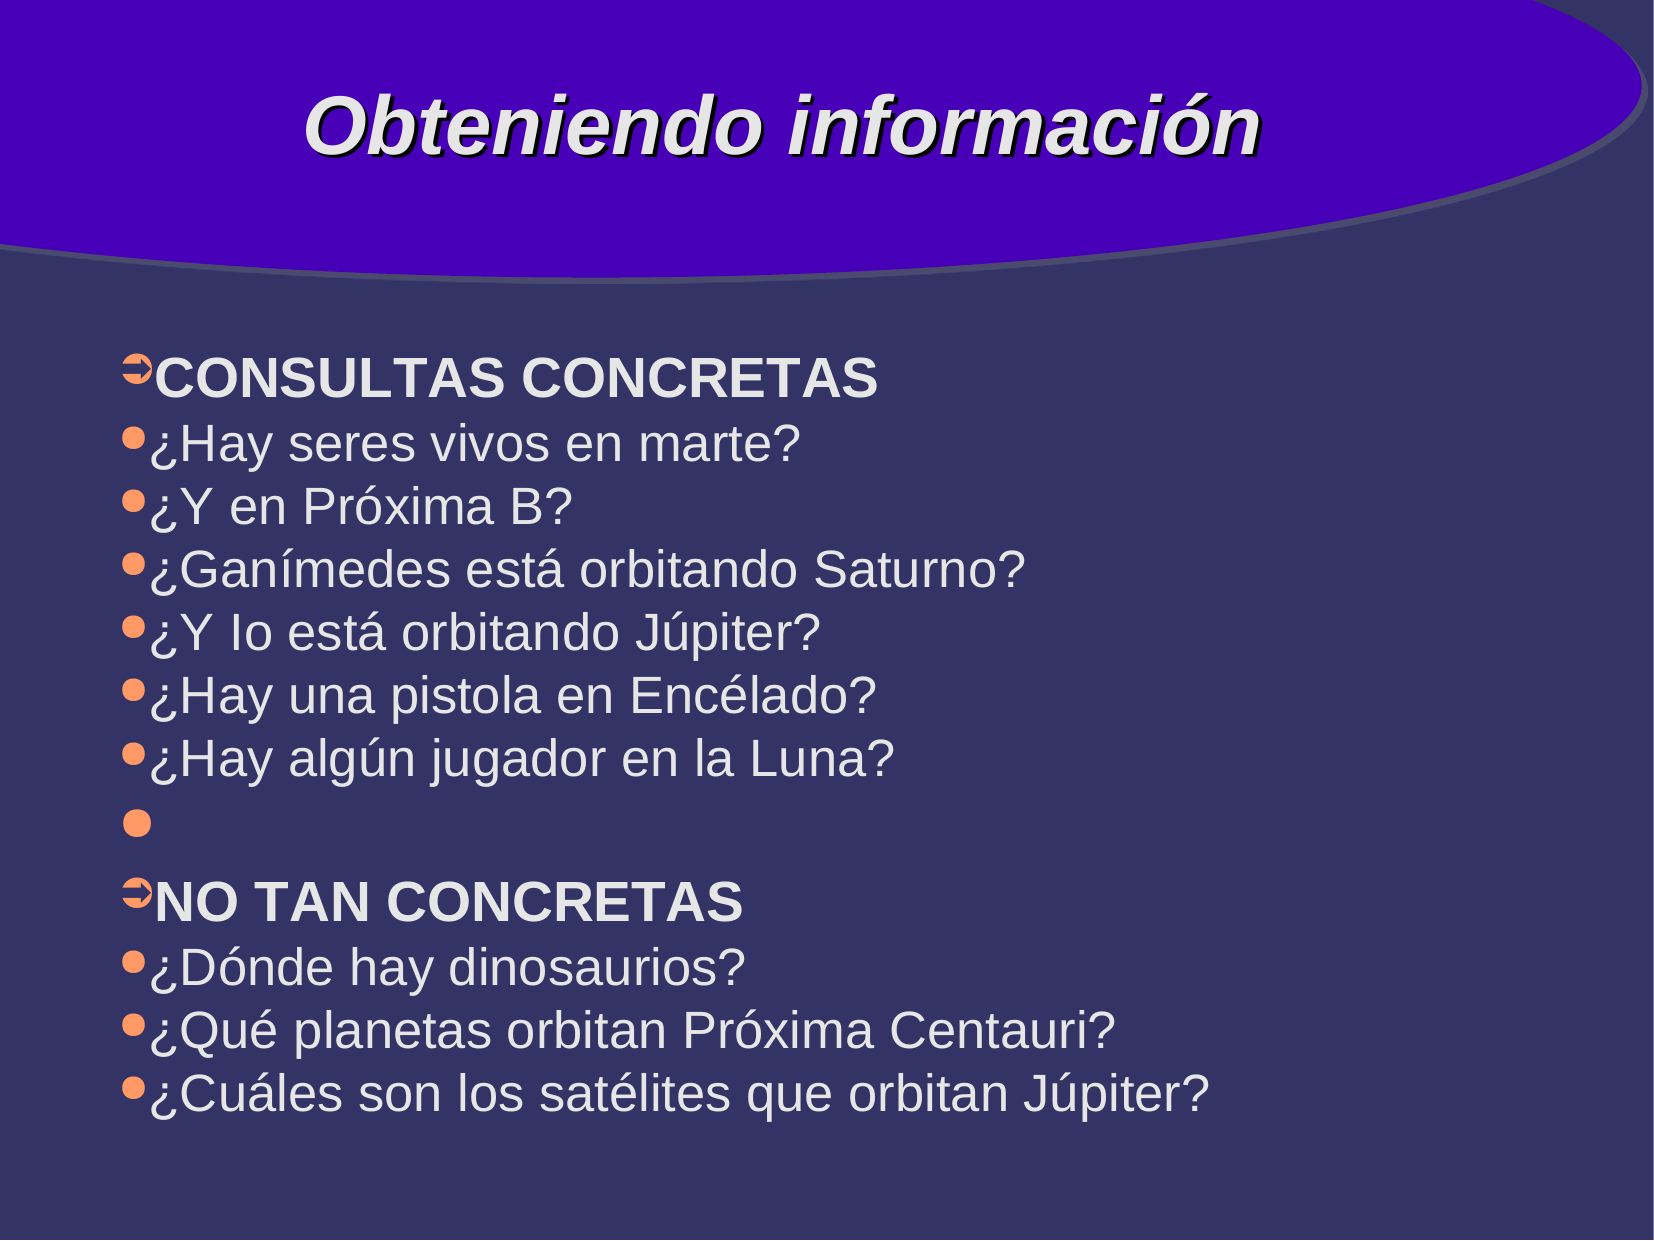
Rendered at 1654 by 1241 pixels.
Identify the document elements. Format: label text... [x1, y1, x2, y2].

title Obteniendo información [76, 17, 1489, 225]
list CONSULTAS CONCRETAS ¿Hay seres vivos en marte? ¿Y en Próxima B? ¿Ganímedes está orbitando Saturno? ¿Y Io está orbitando Júpiter? ¿Hay una pistola en Encélado? ¿Hay algún jugador en la Luna? NO TAN CONCRETAS ¿Dónde hay dinosaurios? ¿Qué planetas orbitan Próxima Centauri? ¿Cuáles son los satélites que orbitan Júpiter? [118, 340, 1509, 1123]
